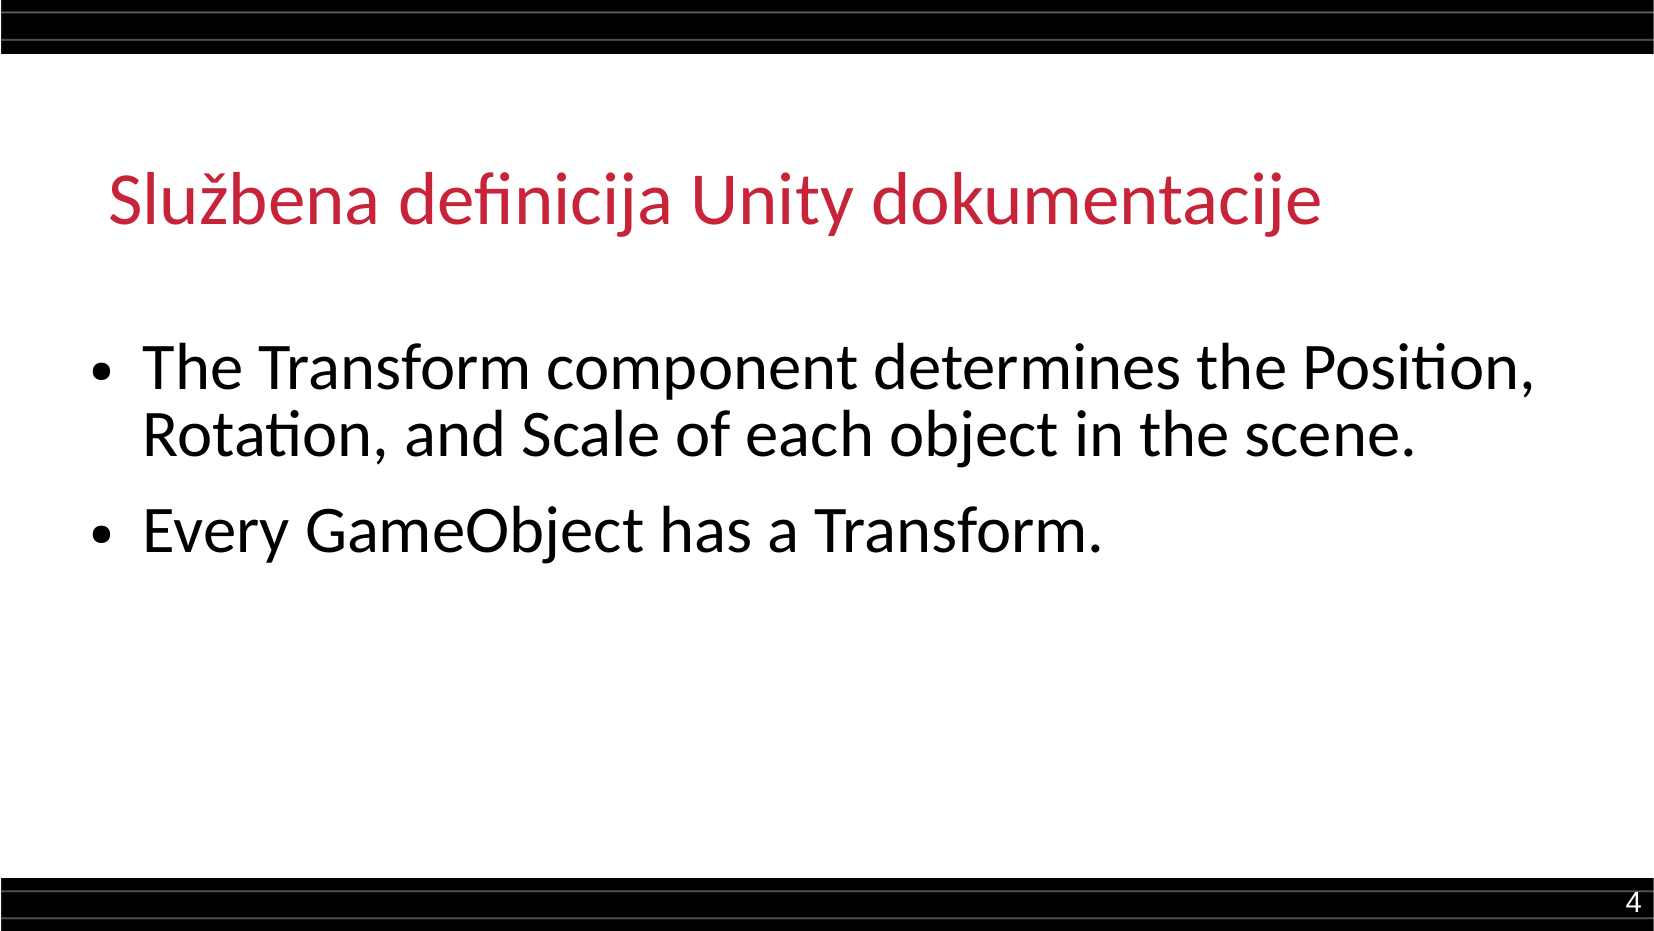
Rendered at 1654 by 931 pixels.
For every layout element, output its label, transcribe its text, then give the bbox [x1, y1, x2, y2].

title Službena definicija Unity dokumentacije [82, 114, 1571, 271]
picture [1, 0, 1654, 54]
picture [1, 878, 1654, 931]
list The Transform component determines the Position, Rotation, and Scale of each object in the scene. Every GameObject has a Transform. [71, 339, 1561, 826]
